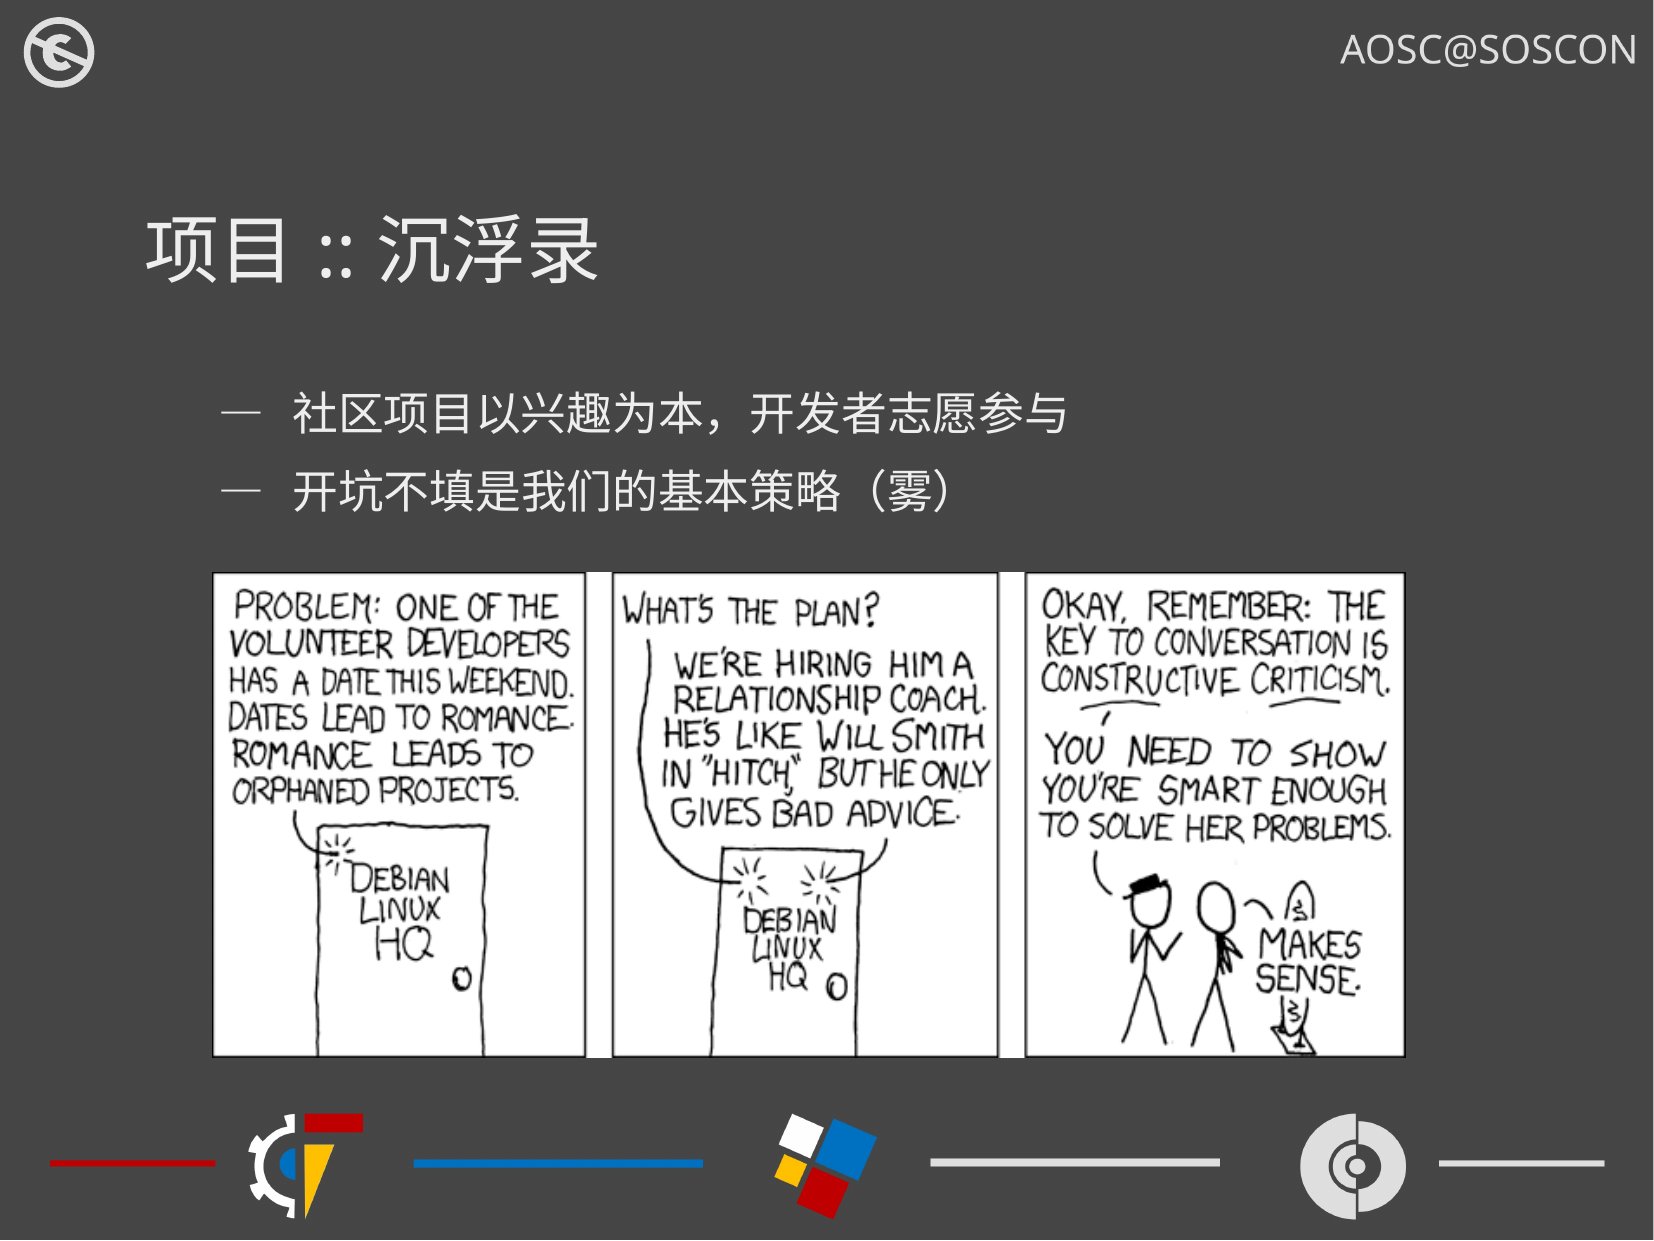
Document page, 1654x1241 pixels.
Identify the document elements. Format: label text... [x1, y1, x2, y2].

text_box 项目::沉浮录 — 社区项目以兴趣为本，开发者志愿参与 — 开坑不填是我们的基本策略（雾） [129, 183, 1536, 1028]
picture [0, 0, 1654, 1240]
